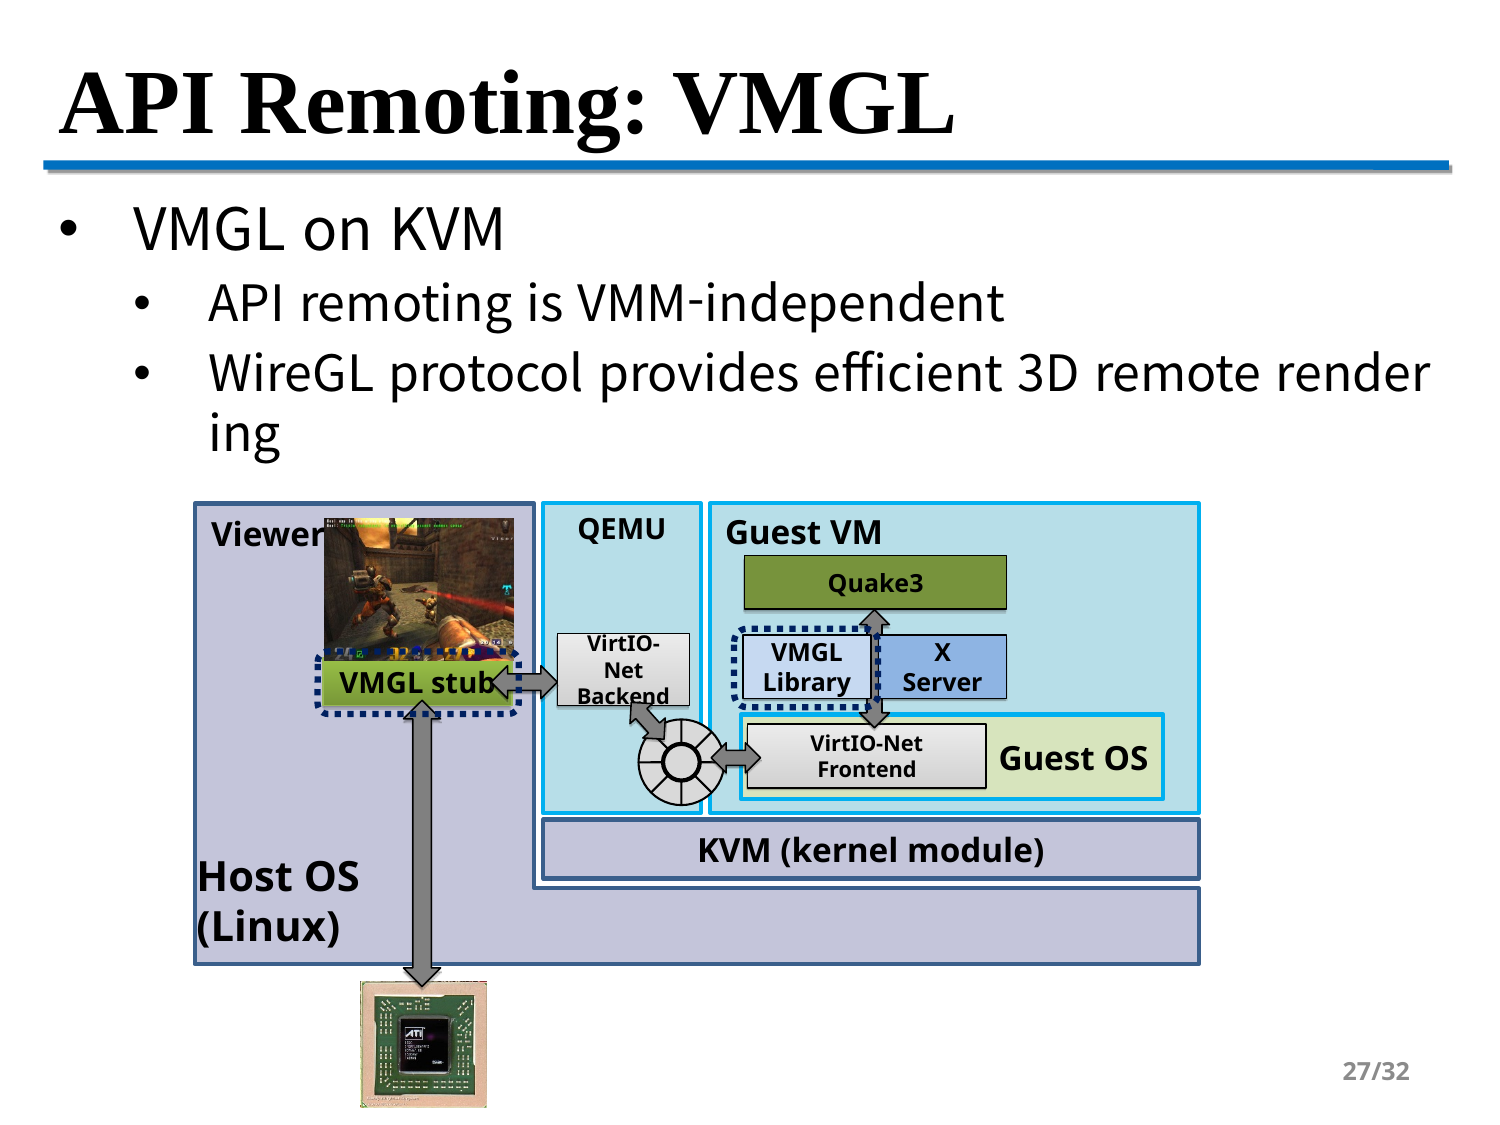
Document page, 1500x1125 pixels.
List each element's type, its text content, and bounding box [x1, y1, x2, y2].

text_box KVM (kernel module) [543, 819, 1199, 879]
title API Remoting: VMGL [43, 21, 1449, 173]
text_box VirtIO-Net Backend [557, 633, 690, 706]
text_box VirtIO-Net Frontend [747, 724, 987, 788]
text_box Guest VM [710, 503, 1199, 814]
text_box QEMU [542, 684, 701, 814]
text_box Guest OS [740, 714, 869, 750]
text_box [859, 609, 890, 635]
slide_number <number>/32 [1074, 1042, 1425, 1103]
picture [324, 518, 514, 661]
text_box QEMU [542, 503, 701, 723]
text_box [859, 637, 890, 728]
text_box [194, 503, 1199, 987]
text_box Viewer [196, 506, 340, 561]
text_box Guest OS [740, 714, 1164, 799]
text_box VMGL stub [323, 658, 513, 706]
list VMGL on KVM API remoting is VMM-independent WireGL protocol provides efficient 3D remote rendering [43, 184, 1449, 1012]
picture [360, 981, 487, 1108]
text_box VMGL Library [742, 634, 872, 699]
text_box Quake3 [744, 555, 1007, 610]
text_box Host OS (Linux) [181, 841, 386, 957]
text_box [630, 702, 761, 806]
text_box X Server [878, 634, 1007, 699]
